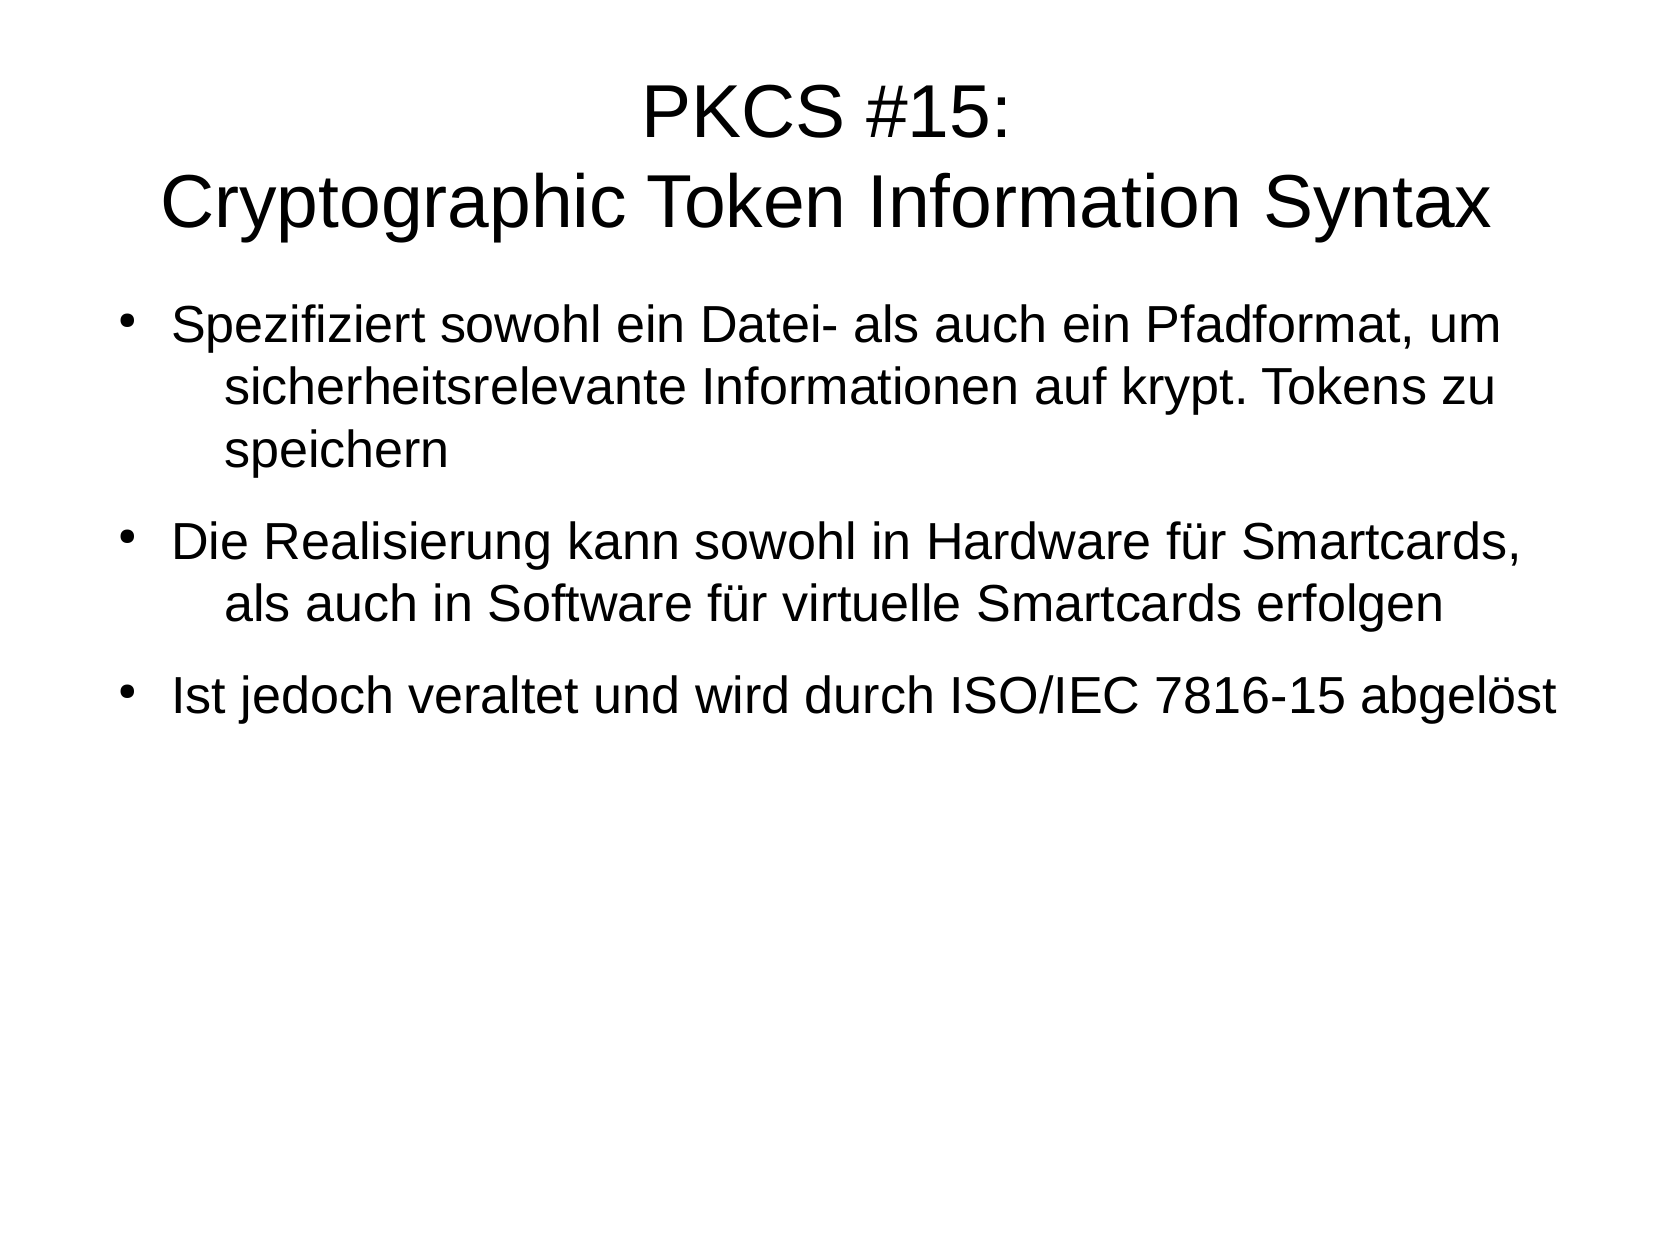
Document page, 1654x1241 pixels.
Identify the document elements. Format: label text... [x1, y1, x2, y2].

text_box PKCS #15: Cryptographic Token Information Syntax [82, 62, 1571, 243]
text_box Spezifiziert sowohl ein Datei- als auch ein Pfadformat, um sicherheitsrelevante Informationen auf krypt. Tokens zu speichern Die Realisierung kann sowohl in Hardware für Smartcards, als auch in Software für virtuelle Smartcards erfolgen Ist jedoch veraltet und wird durch ISO/IEC 7816-15 abgelöst [82, 290, 1571, 1010]
